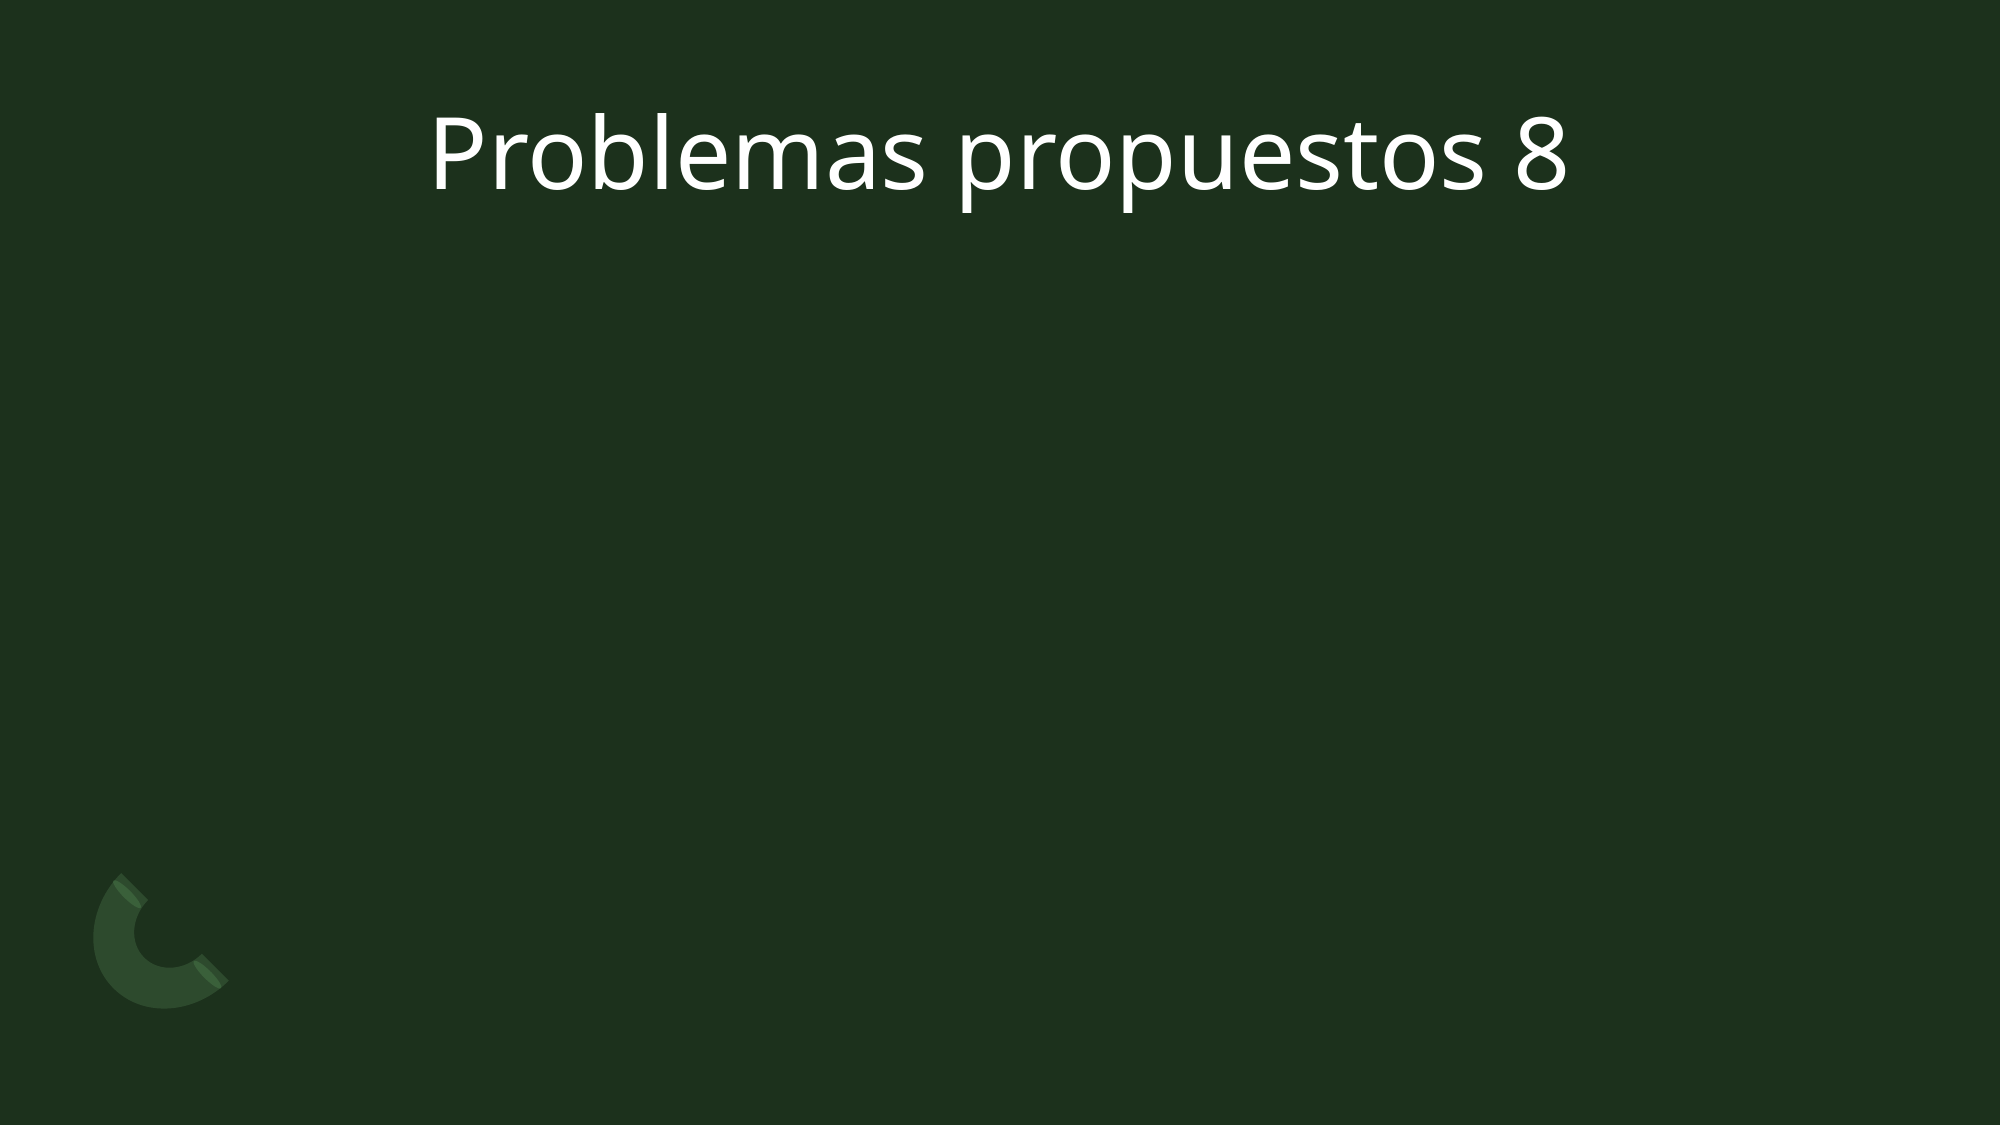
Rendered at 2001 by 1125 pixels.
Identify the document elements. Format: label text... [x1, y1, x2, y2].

title Problemas propuestos 8 [90, 90, 1910, 309]
